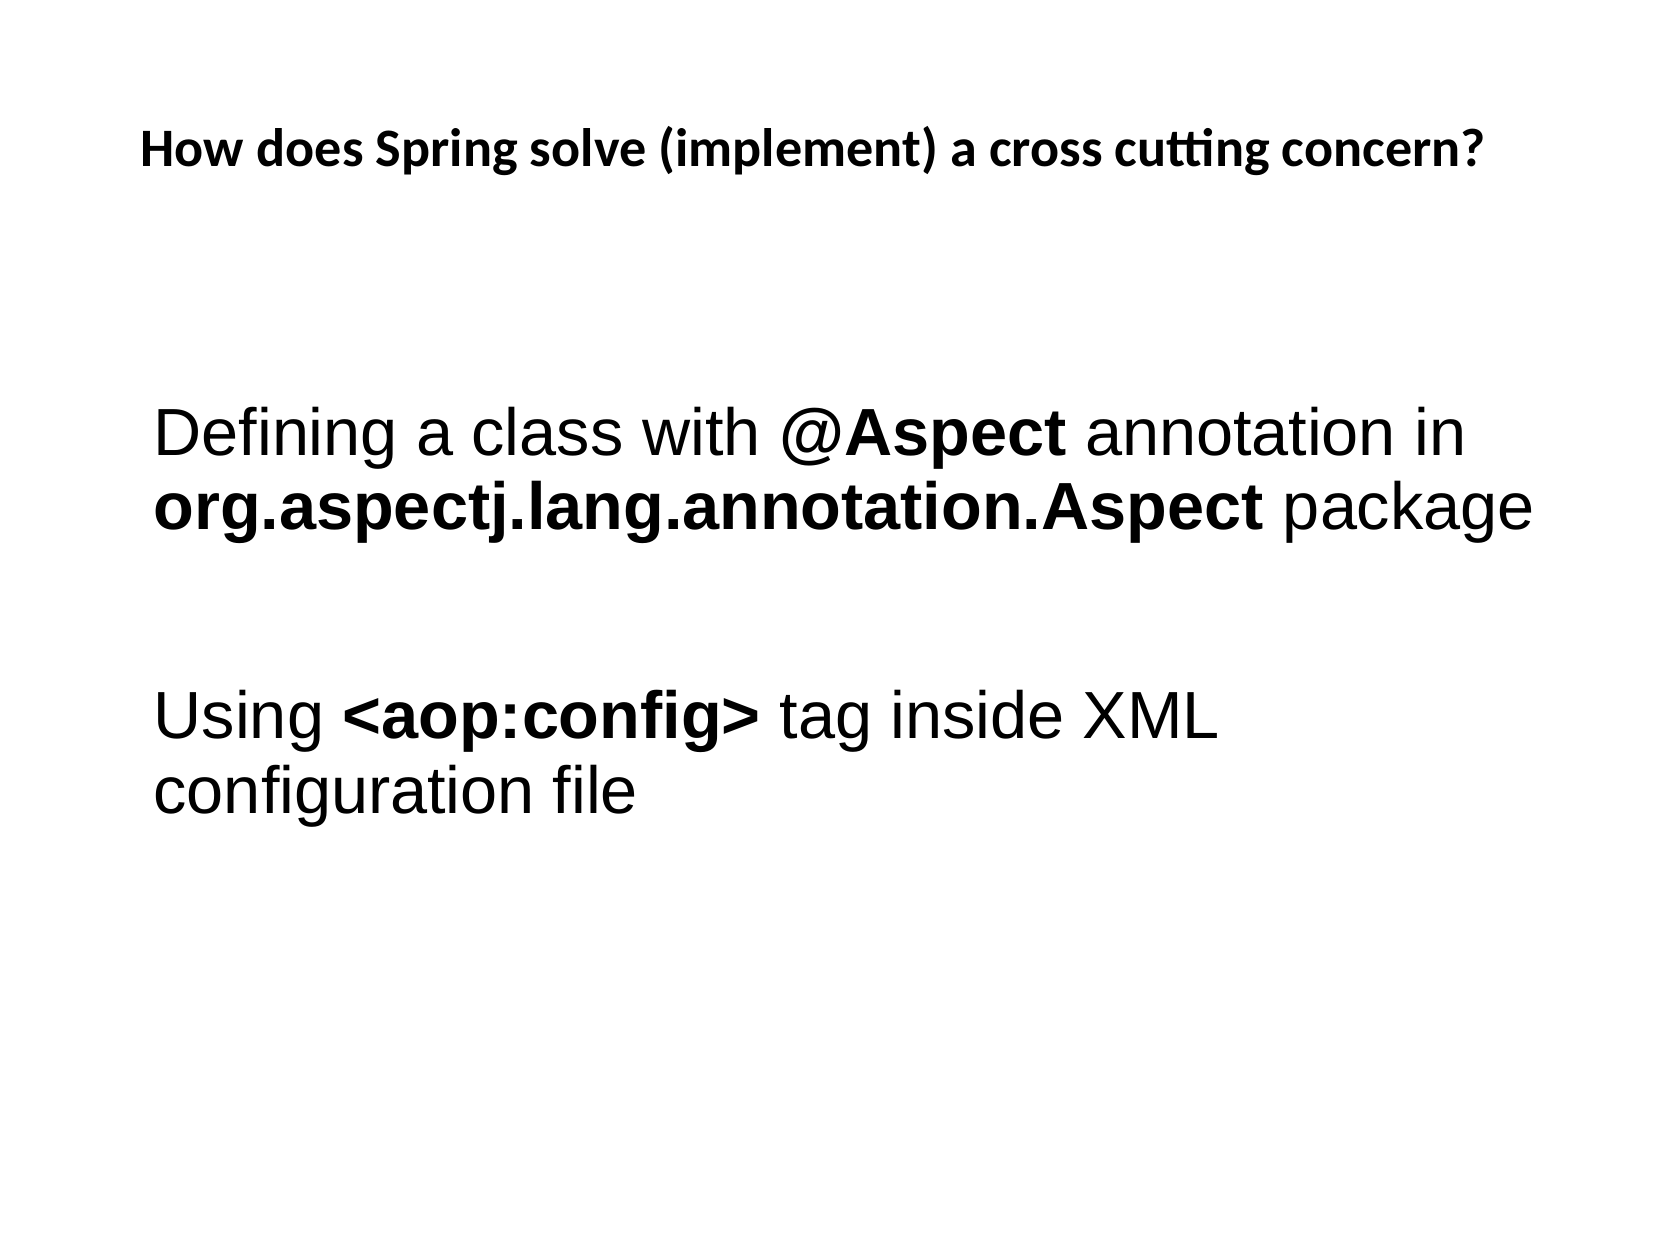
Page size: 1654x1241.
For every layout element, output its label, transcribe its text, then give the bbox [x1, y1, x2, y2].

title How does Spring solve (implement) a cross cutting concern? [82, 49, 1571, 257]
list Defining a class with @Aspect annotation in org.aspectj.lang.annotation.Aspect package Using <aop:config> tag inside XML configuration file [82, 290, 1571, 1191]
